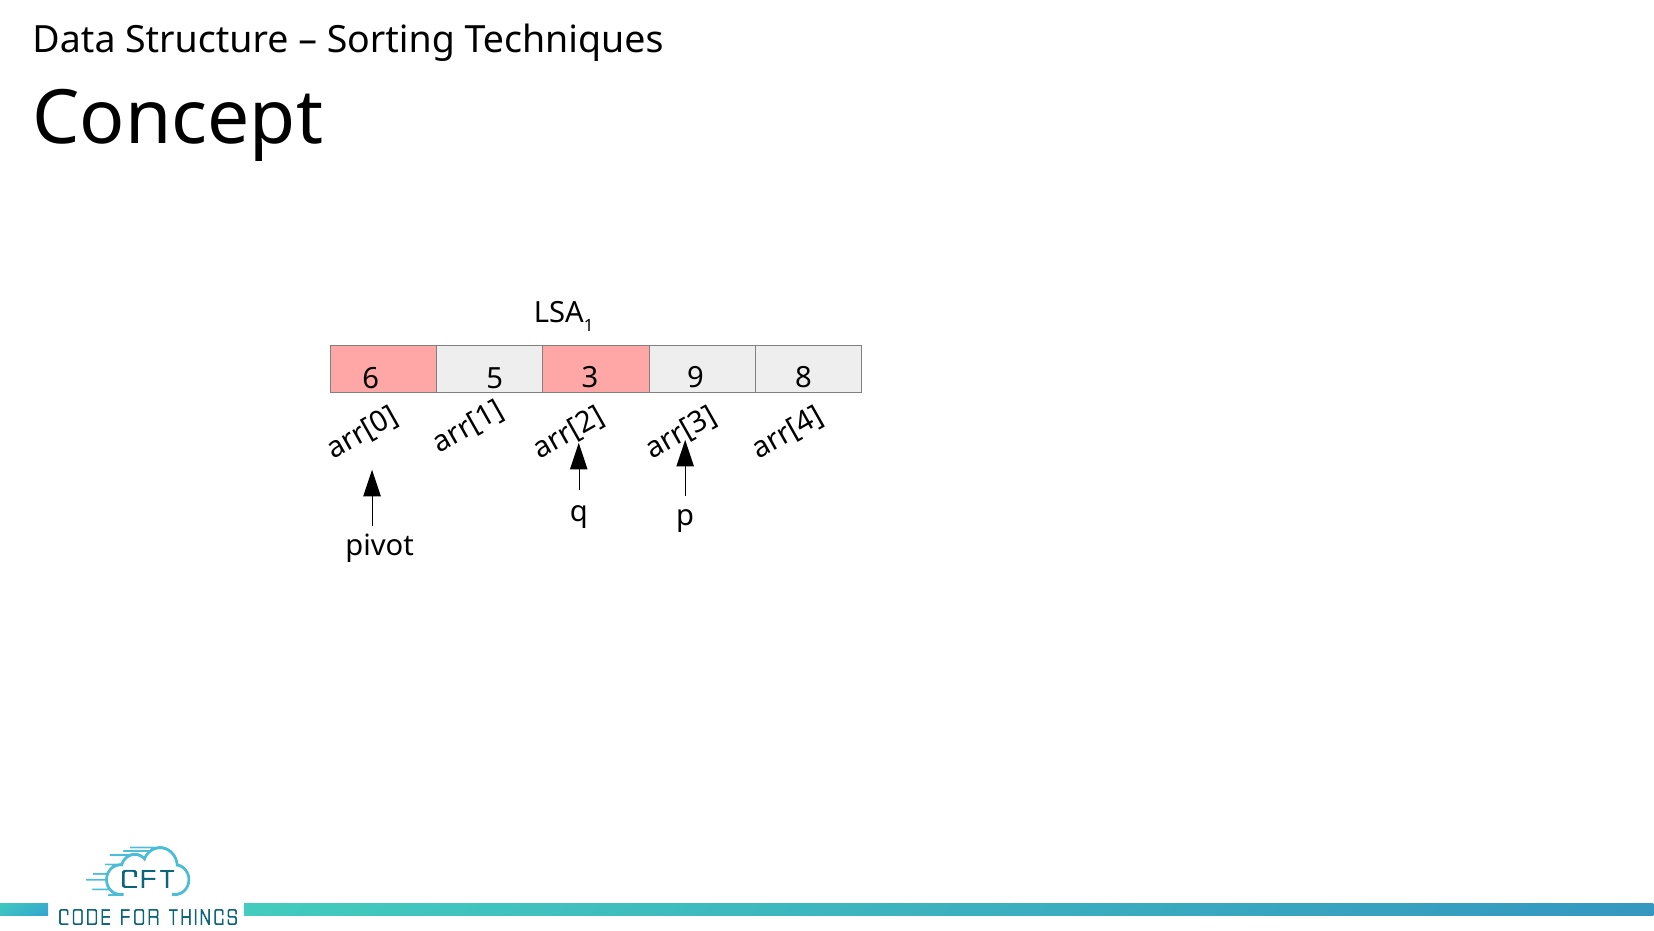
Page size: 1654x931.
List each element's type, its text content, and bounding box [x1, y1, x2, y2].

text_box 8 [772, 348, 845, 398]
title Data Structure – Sorting Techniques Concept [32, 12, 1184, 166]
picture [59, 846, 237, 925]
text_box LSA1 [519, 283, 615, 340]
text_box arr[1] [407, 388, 534, 470]
text_box 3 [566, 348, 634, 398]
text_box q [555, 483, 604, 533]
text_box 9 [672, 348, 739, 398]
text_box arr[4] [726, 398, 858, 485]
text_box p [661, 487, 710, 537]
text_box arr[2] [507, 398, 630, 476]
text_box [330, 345, 862, 393]
text_box 5 [471, 350, 520, 400]
text_box 6 [347, 350, 396, 400]
text_box pivot [330, 516, 434, 567]
text_box arr[0] [301, 393, 426, 476]
text_box arr[3] [620, 398, 747, 476]
